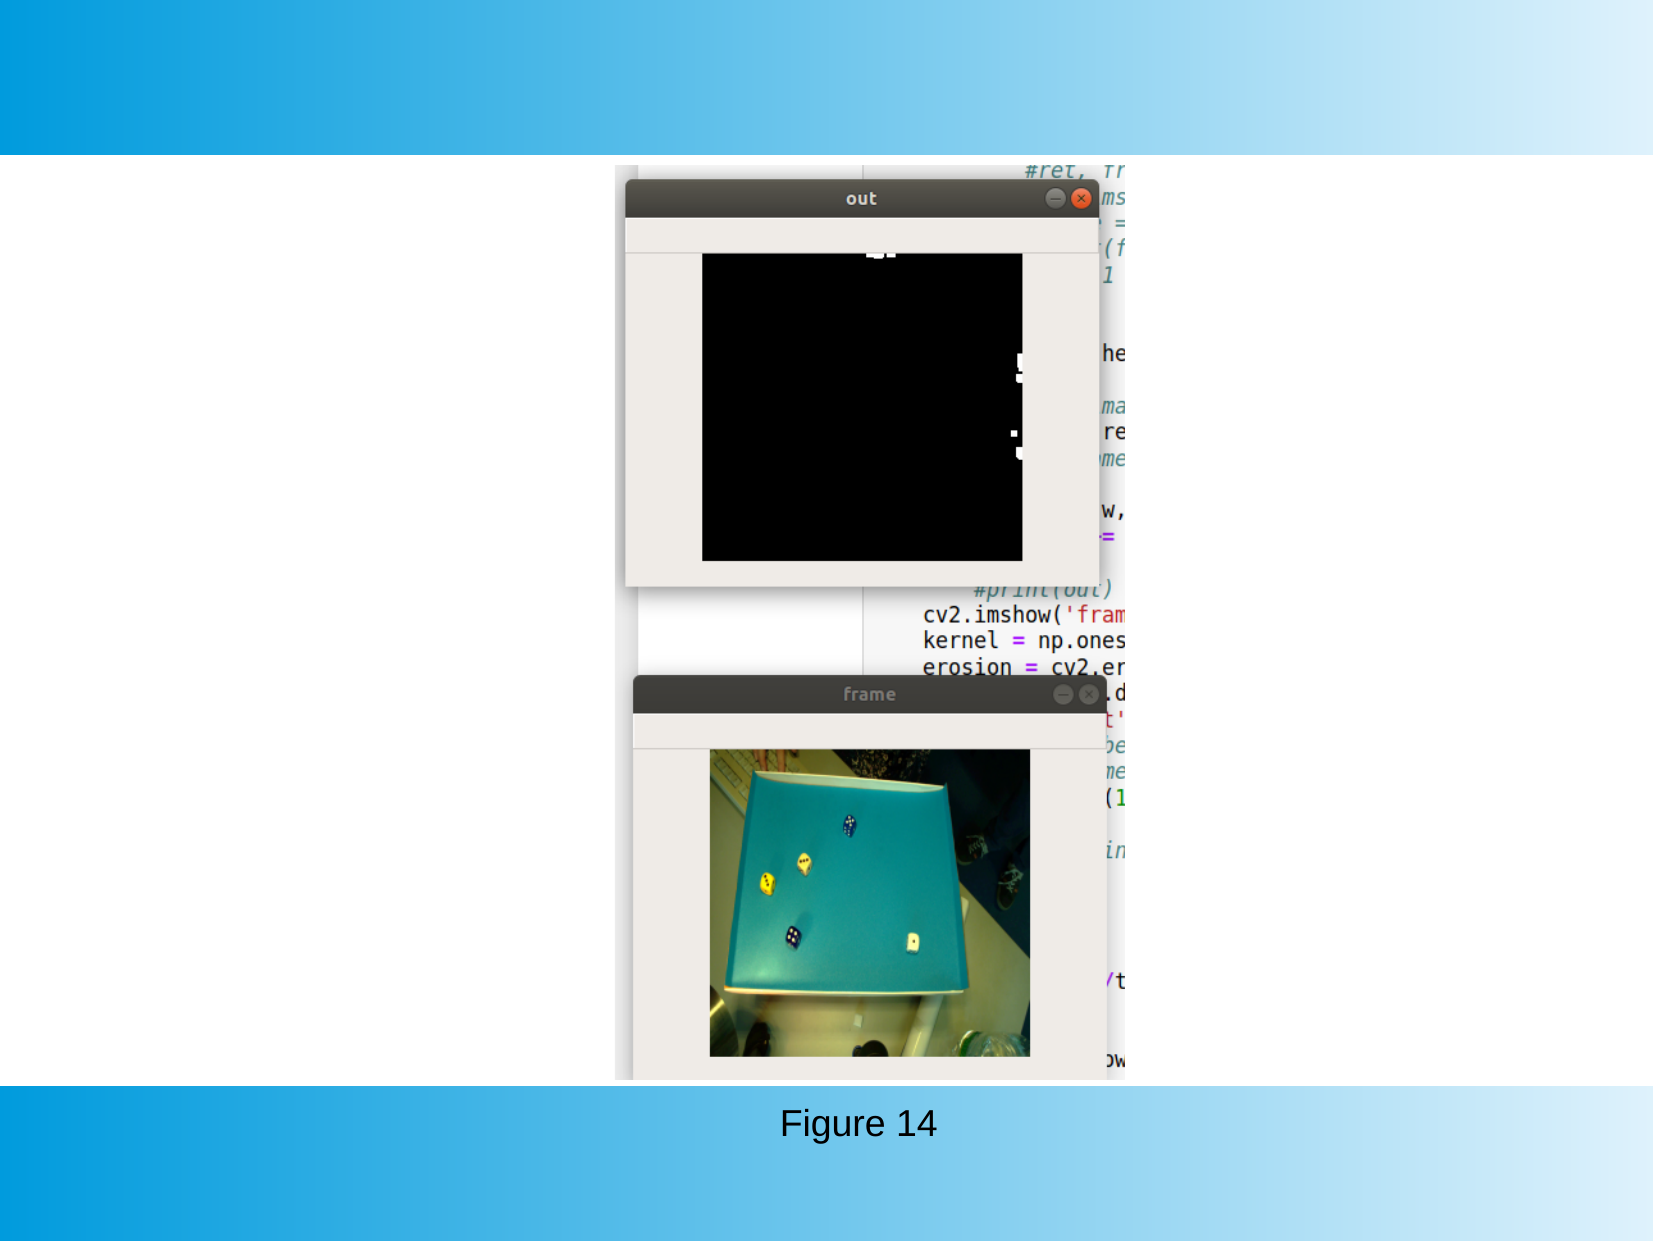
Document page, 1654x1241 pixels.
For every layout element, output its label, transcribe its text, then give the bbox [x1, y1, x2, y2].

picture [614, 165, 1125, 1081]
text_box Figure 14 [765, 1095, 1081, 1152]
